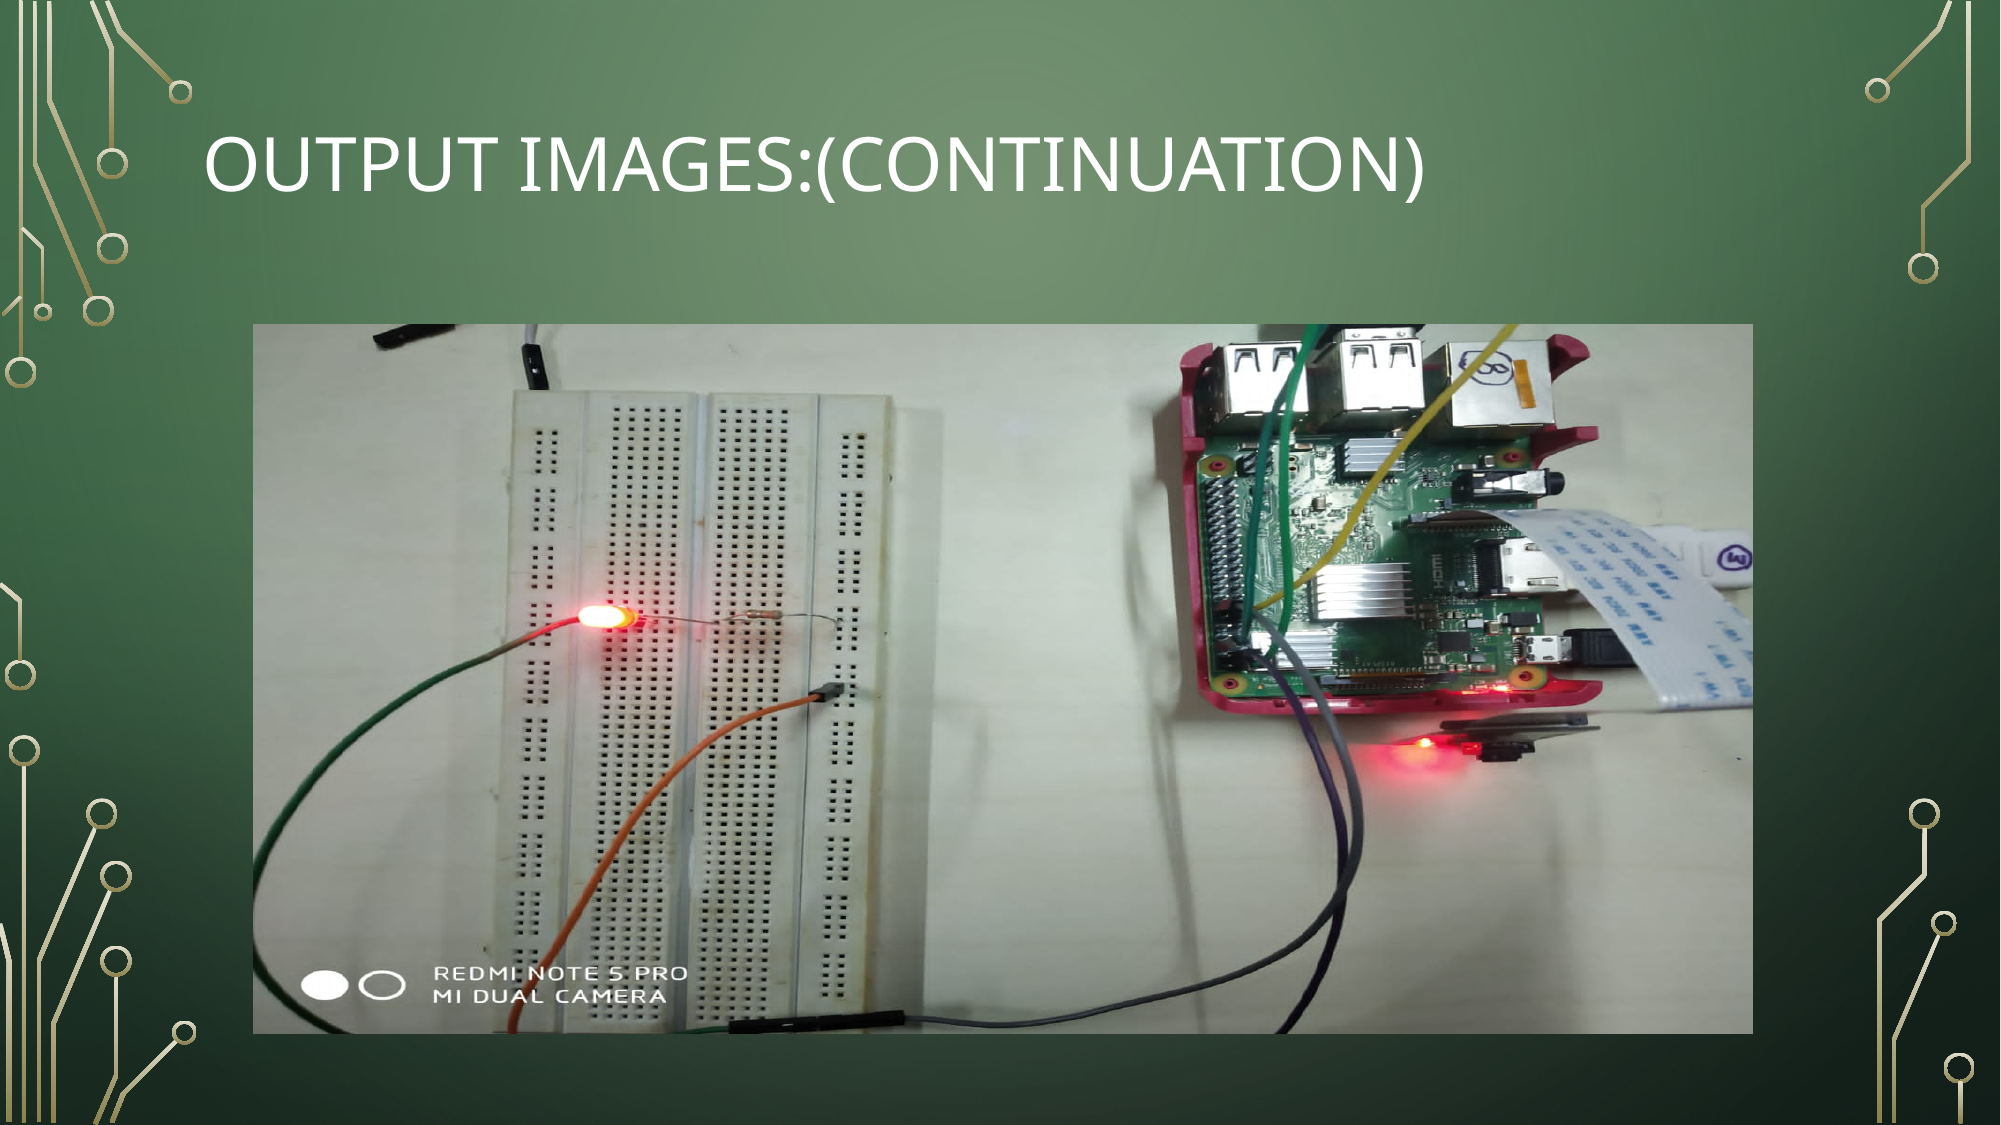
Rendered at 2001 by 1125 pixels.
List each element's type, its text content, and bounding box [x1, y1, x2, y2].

picture [0, 0, 2001, 1125]
picture [8, 663, 32, 687]
picture [172, 84, 189, 101]
picture [100, 152, 124, 175]
picture [1869, 82, 1886, 99]
picture [104, 949, 128, 973]
title Output images:(continuation) [187, 101, 1813, 233]
